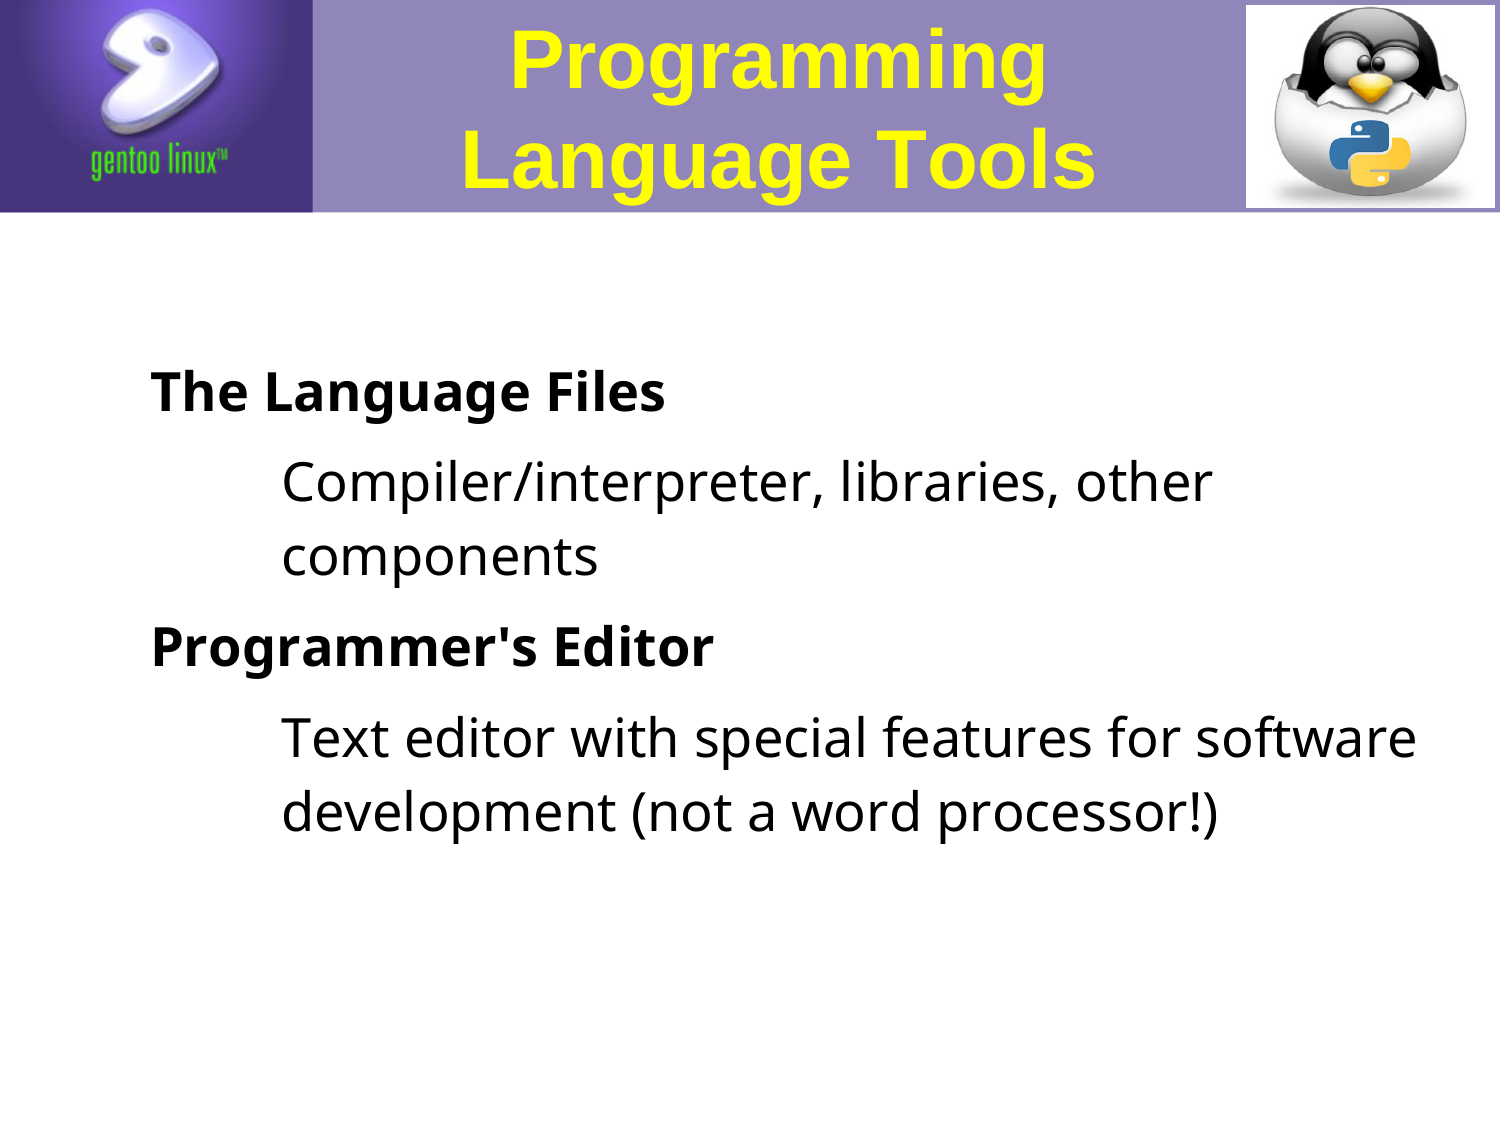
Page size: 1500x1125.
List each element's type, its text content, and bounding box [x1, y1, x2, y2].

picture [1246, 5, 1495, 208]
title Programming Language Tools [324, 9, 1235, 203]
list The Language Files Compiler/interpreter, libraries, other components Programmer's Editor Text editor with special features for software development (not a word processor!) [37, 262, 1473, 1123]
picture [0, 0, 302, 184]
